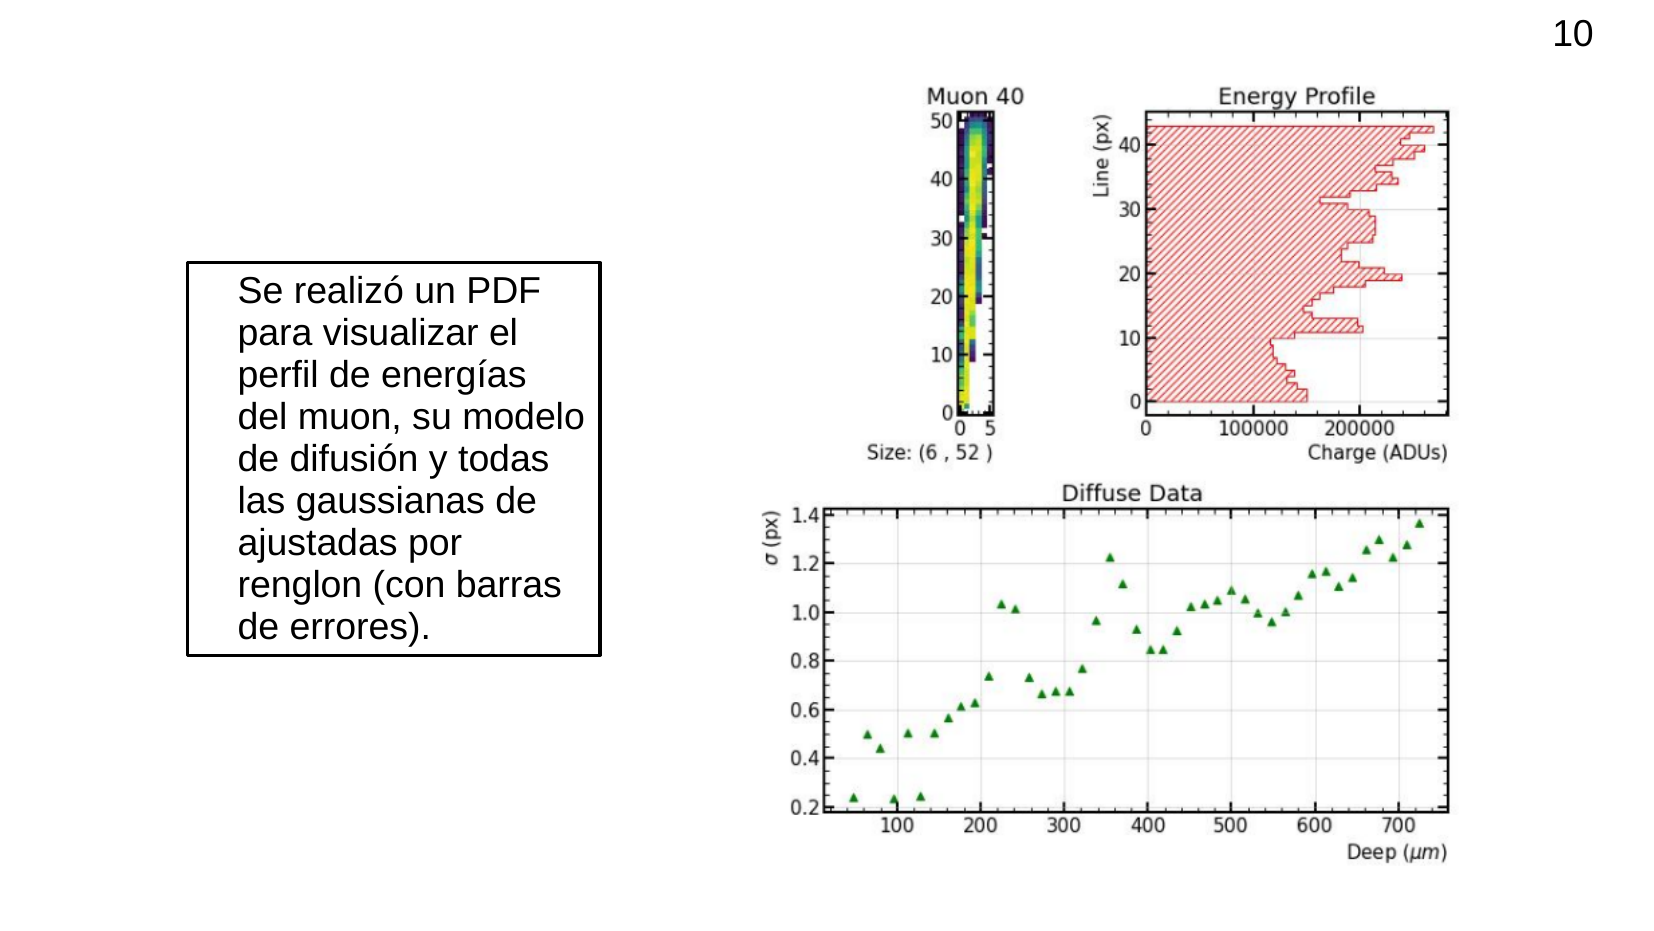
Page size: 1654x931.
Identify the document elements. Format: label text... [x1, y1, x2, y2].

text_box Se realizó un PDF para visualizar el perfil de energías del muon, su modelo de difusión y todas las gaussianas de ajustadas por renglon (con barras de errores). [187, 262, 601, 656]
picture [750, 79, 1463, 882]
text_box <number> [1537, 4, 1654, 76]
